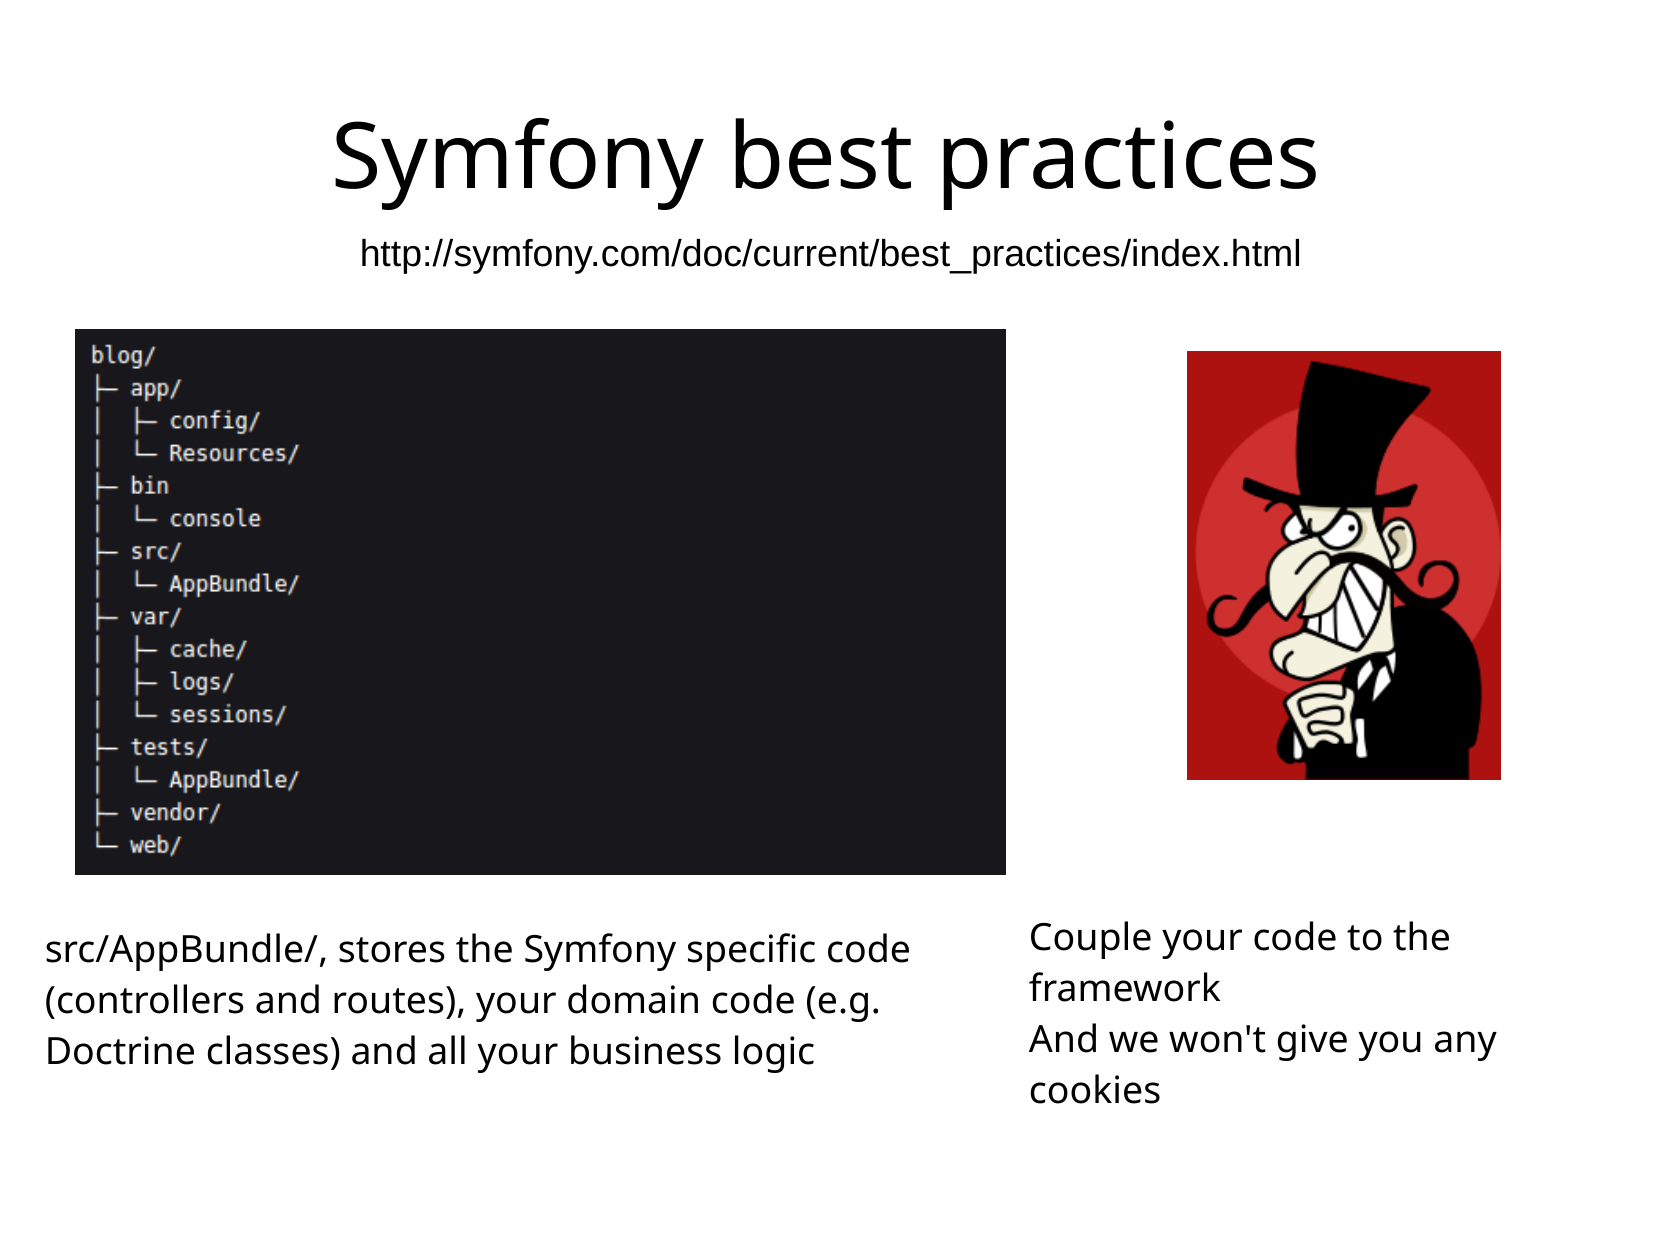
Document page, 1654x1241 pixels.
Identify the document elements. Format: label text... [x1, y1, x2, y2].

text_box src/AppBundle/, stores the Symfony specific code (controllers and routes), your domain code (e.g. Doctrine classes) and all your business logic [30, 915, 1021, 1098]
picture [1187, 351, 1501, 781]
title Symfony best practices [82, 49, 1571, 257]
picture [75, 329, 1006, 875]
text_box Couple your code to the framework And we won't give you any cookies [1014, 902, 1654, 1081]
text_box http://symfony.com/doc/current/best_practices/index.html [345, 225, 1317, 282]
